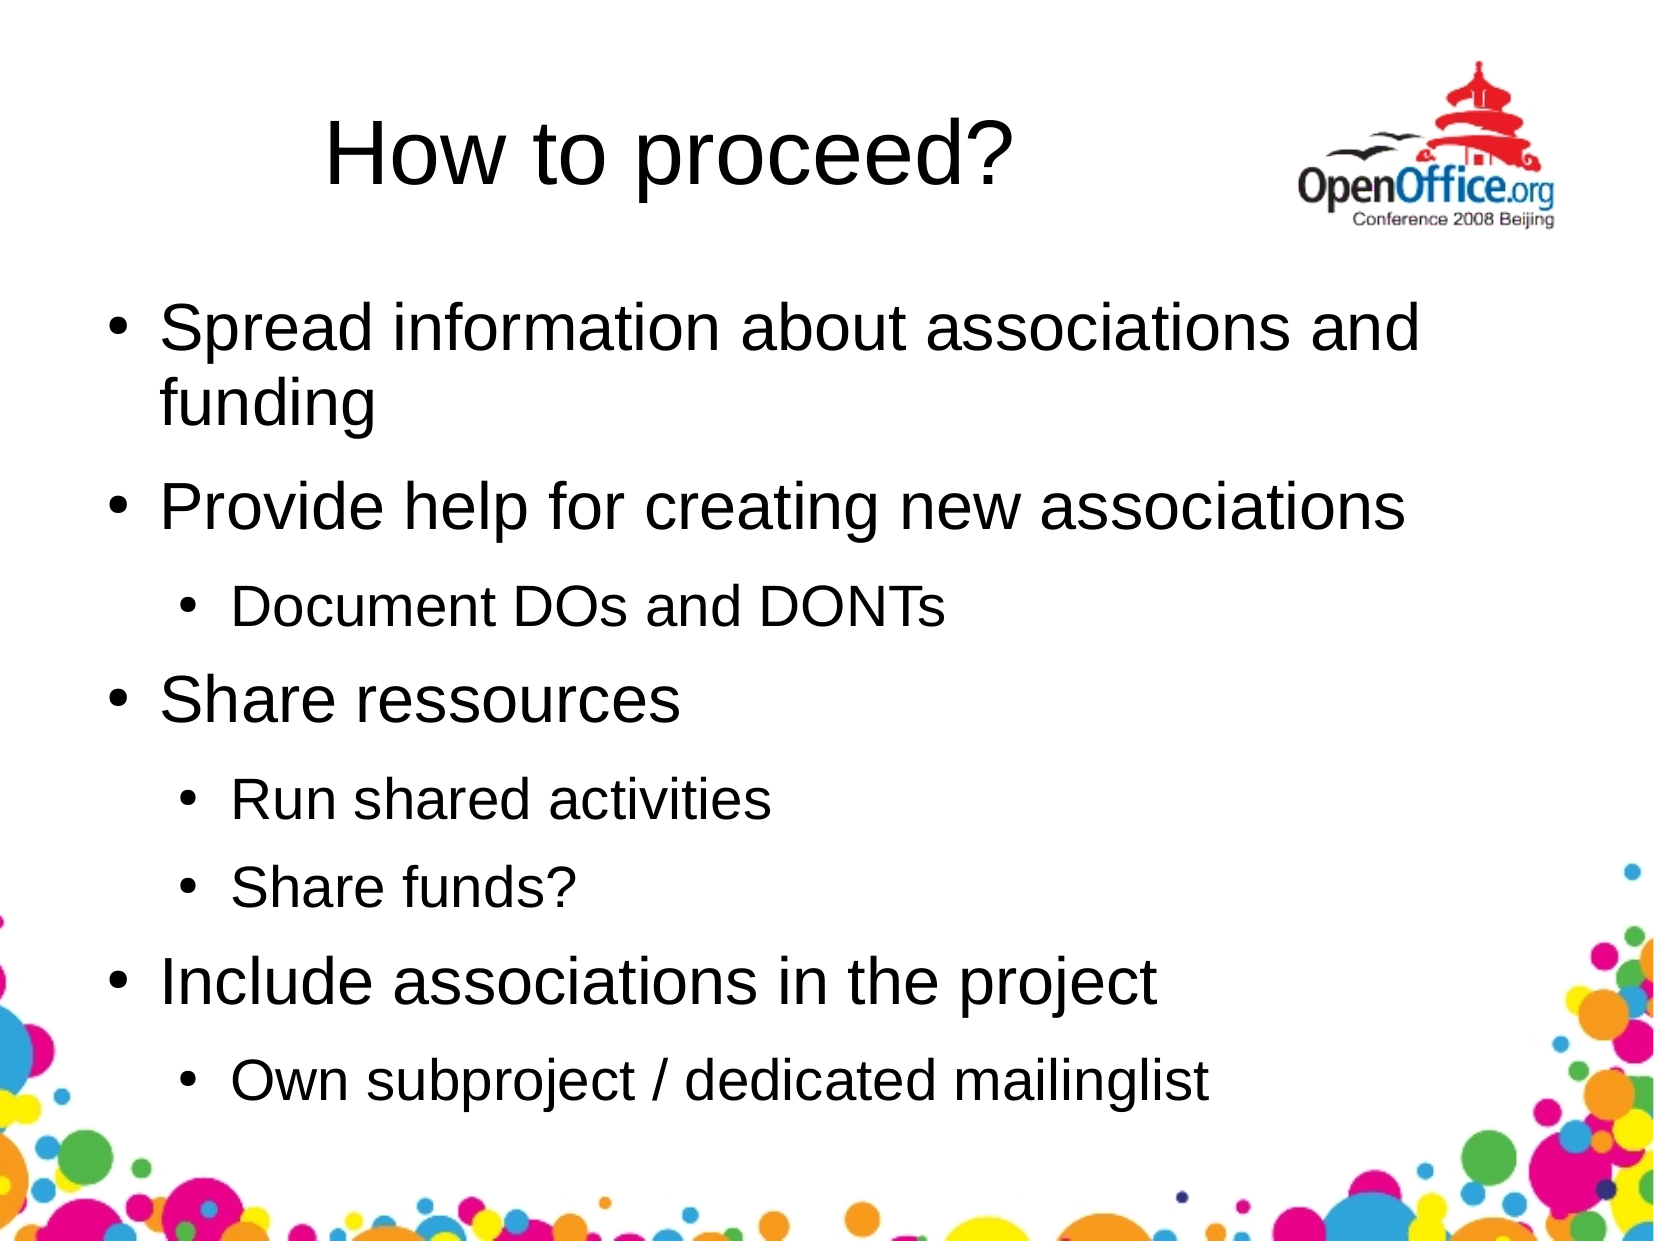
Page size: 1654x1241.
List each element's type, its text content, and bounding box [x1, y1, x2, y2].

title How to proceed? [82, 56, 1258, 250]
picture [1285, 51, 1569, 250]
picture [0, 810, 1654, 1241]
list Spread information about associations and funding Provide help for creating new associations Document DOs and DONTs Share ressources Run shared activities Share funds? Include associations in the project Own subproject / dedicated mailinglist [88, 290, 1577, 1113]
